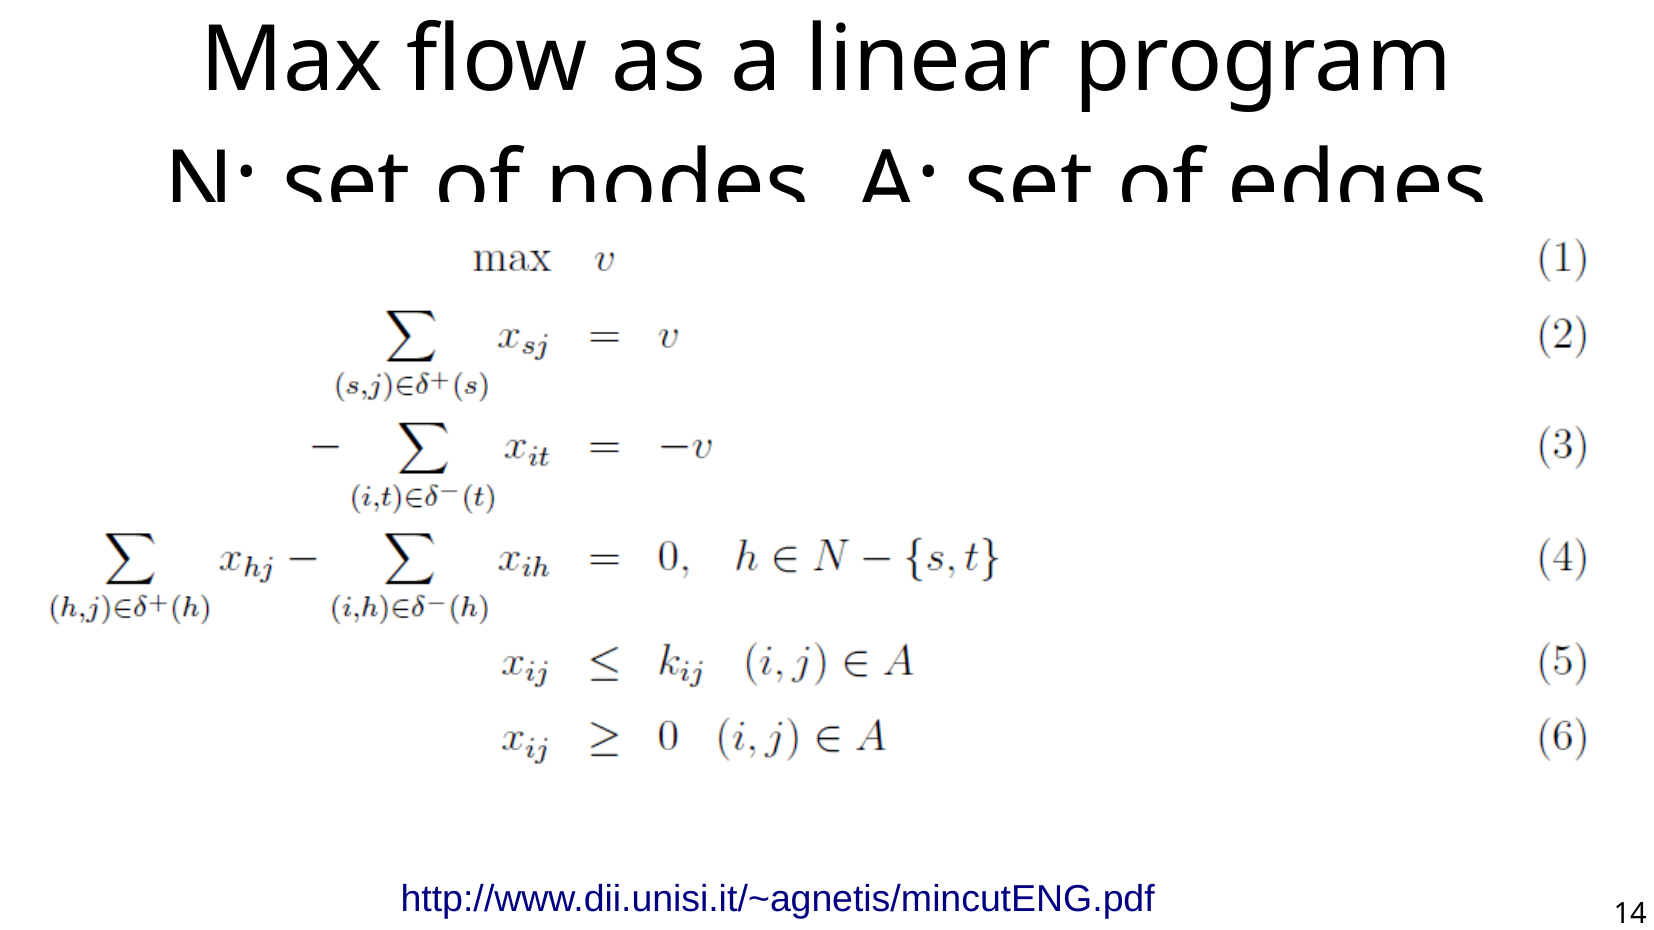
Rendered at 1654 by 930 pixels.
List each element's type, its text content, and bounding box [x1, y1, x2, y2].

picture [30, 202, 1621, 787]
title Max flow as a linear program N: set of nodes, A: set of edges [82, 14, 1571, 202]
text_box http://www.dii.unisi.it/~agnetis/mincutENG.pdf [385, 870, 1321, 930]
